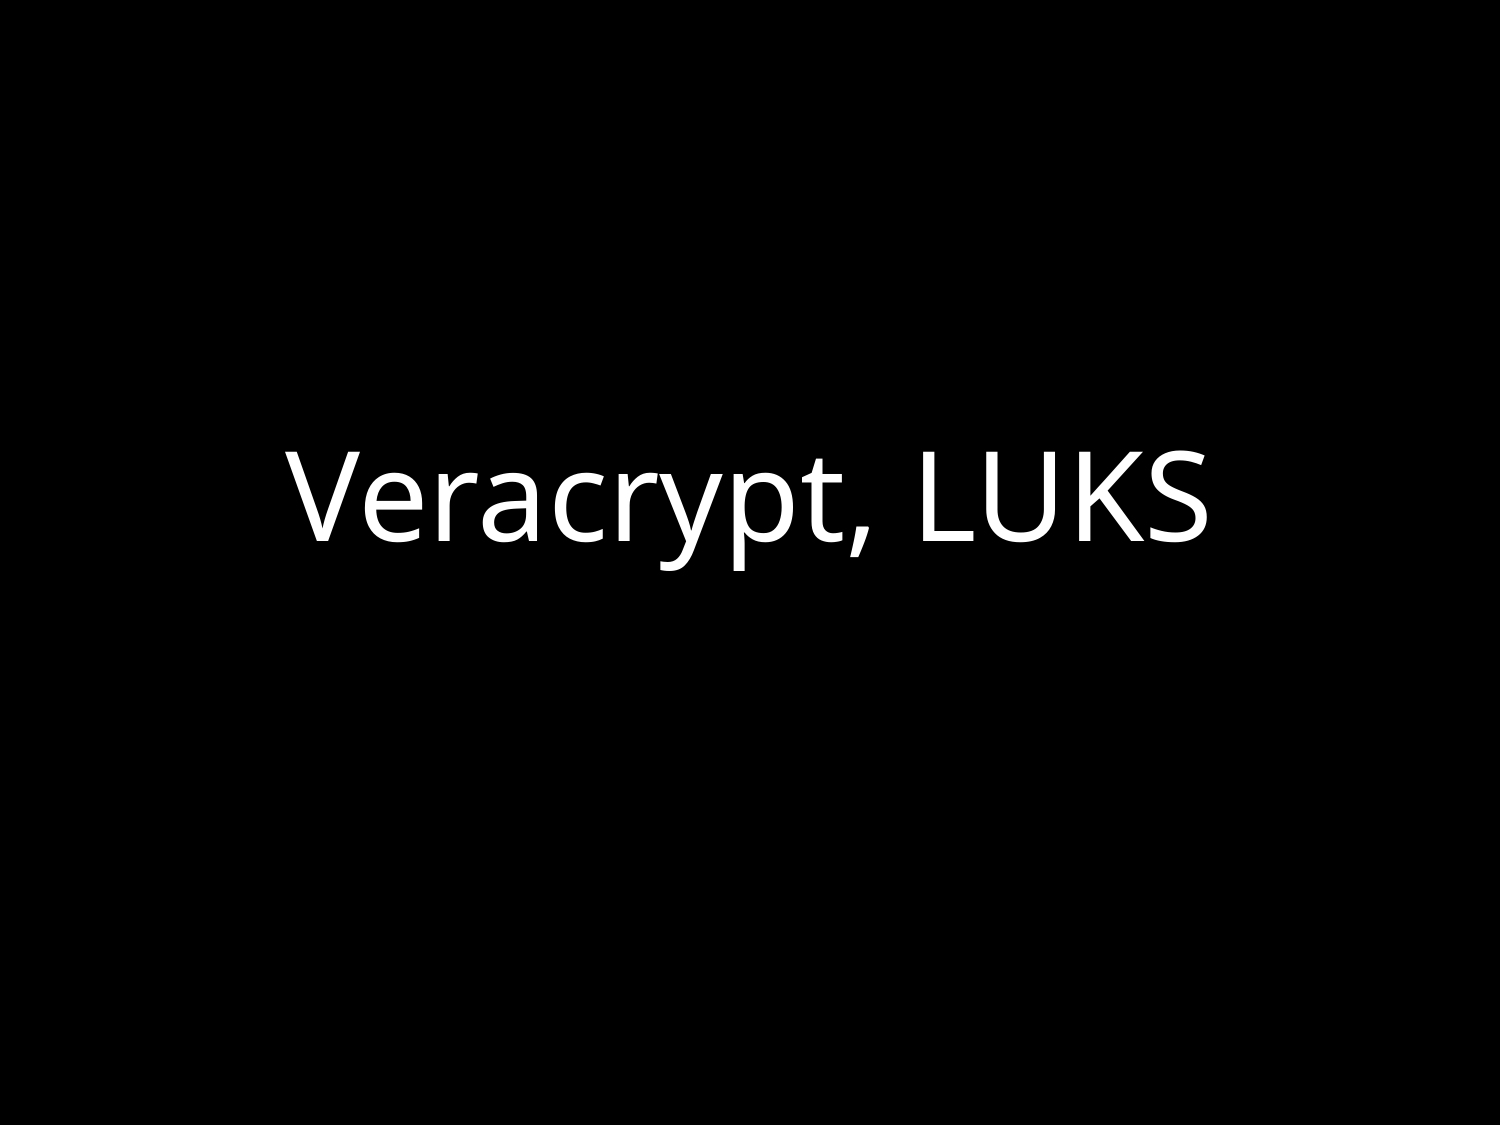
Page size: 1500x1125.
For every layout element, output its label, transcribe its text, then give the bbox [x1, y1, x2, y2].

title Veracrypt, LUKS [112, 184, 1388, 576]
